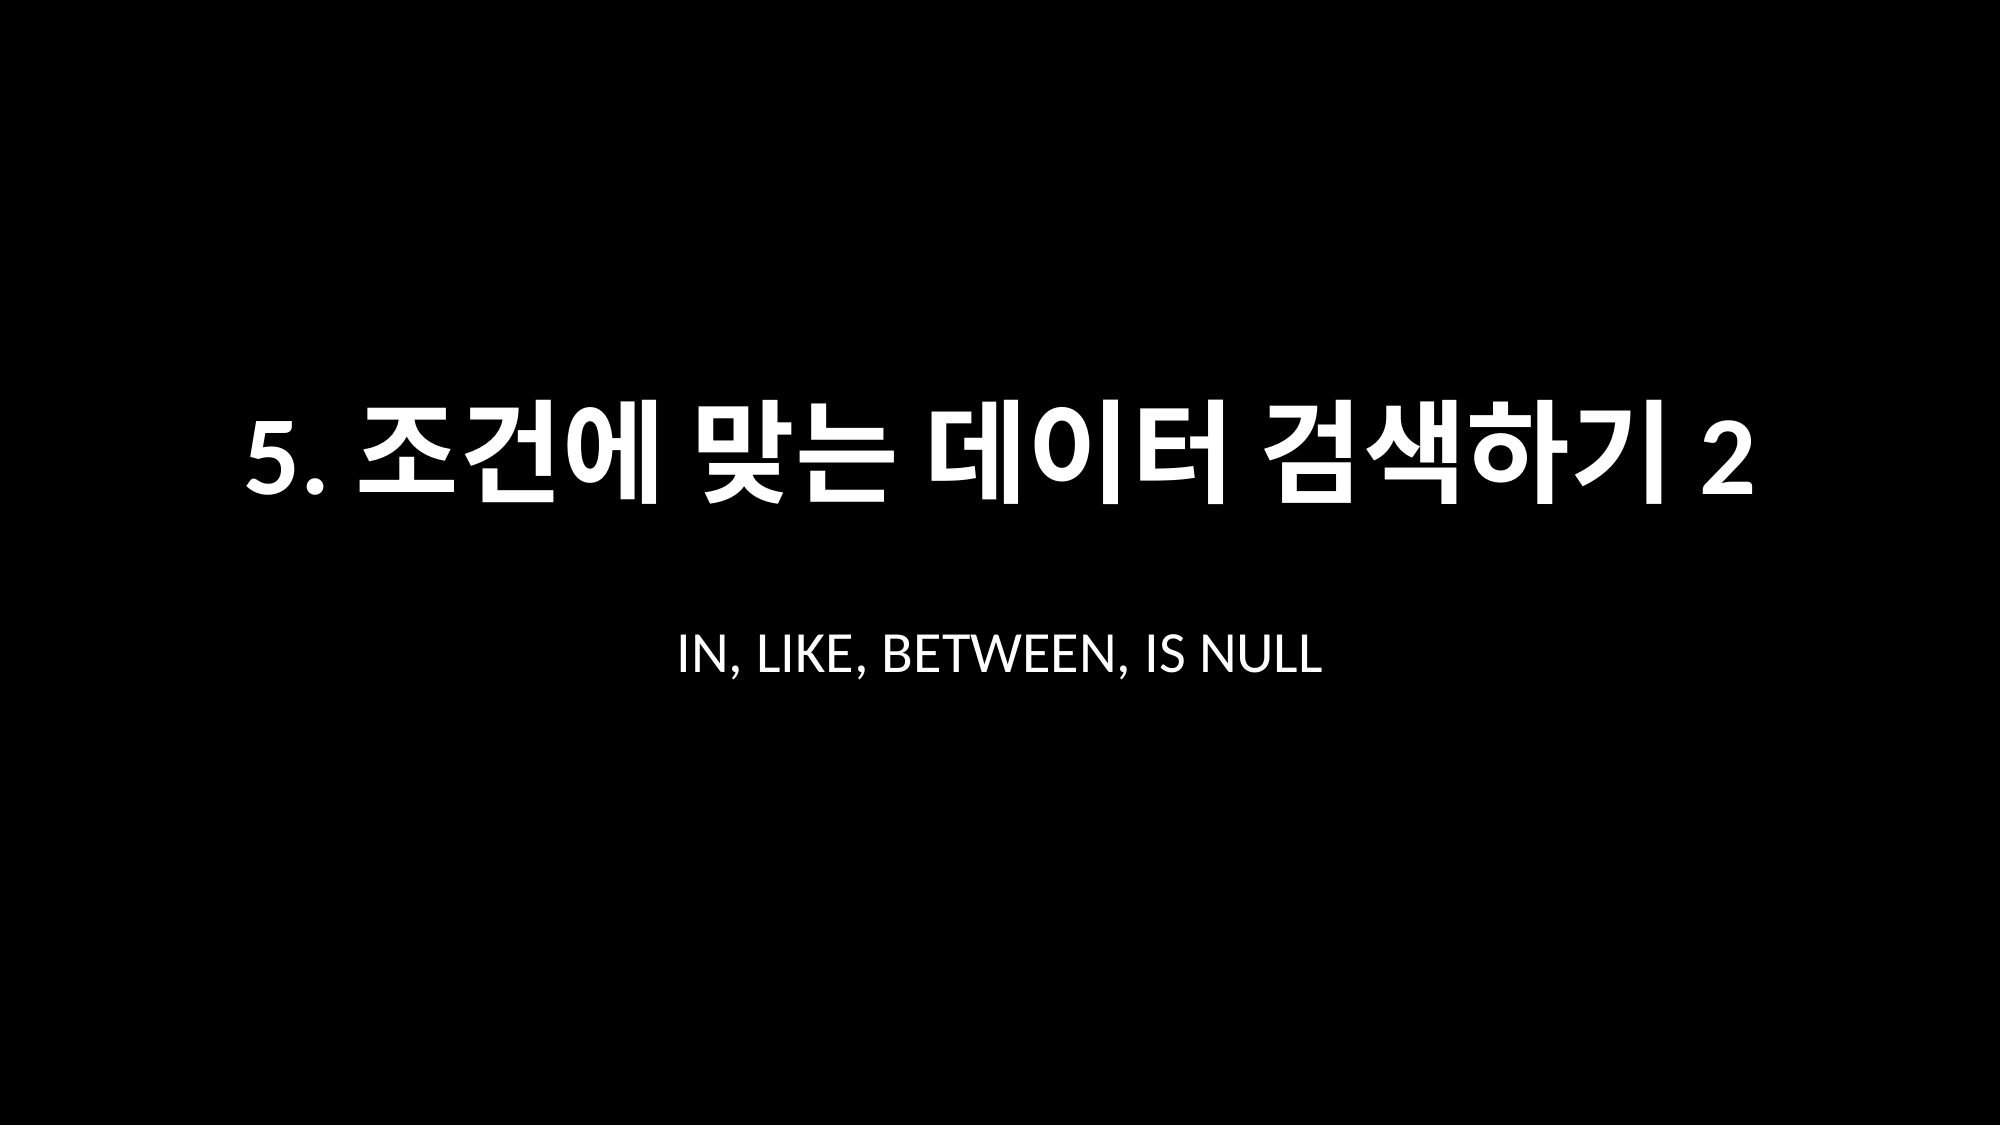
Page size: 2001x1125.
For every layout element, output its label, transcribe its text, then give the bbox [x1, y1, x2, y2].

title 5. 조건에 맞는 데이터 검색하기 2 [0, 226, 2000, 564]
subtitle IN, LIKE, BETWEEN, IS NULL [0, 564, 2000, 853]
